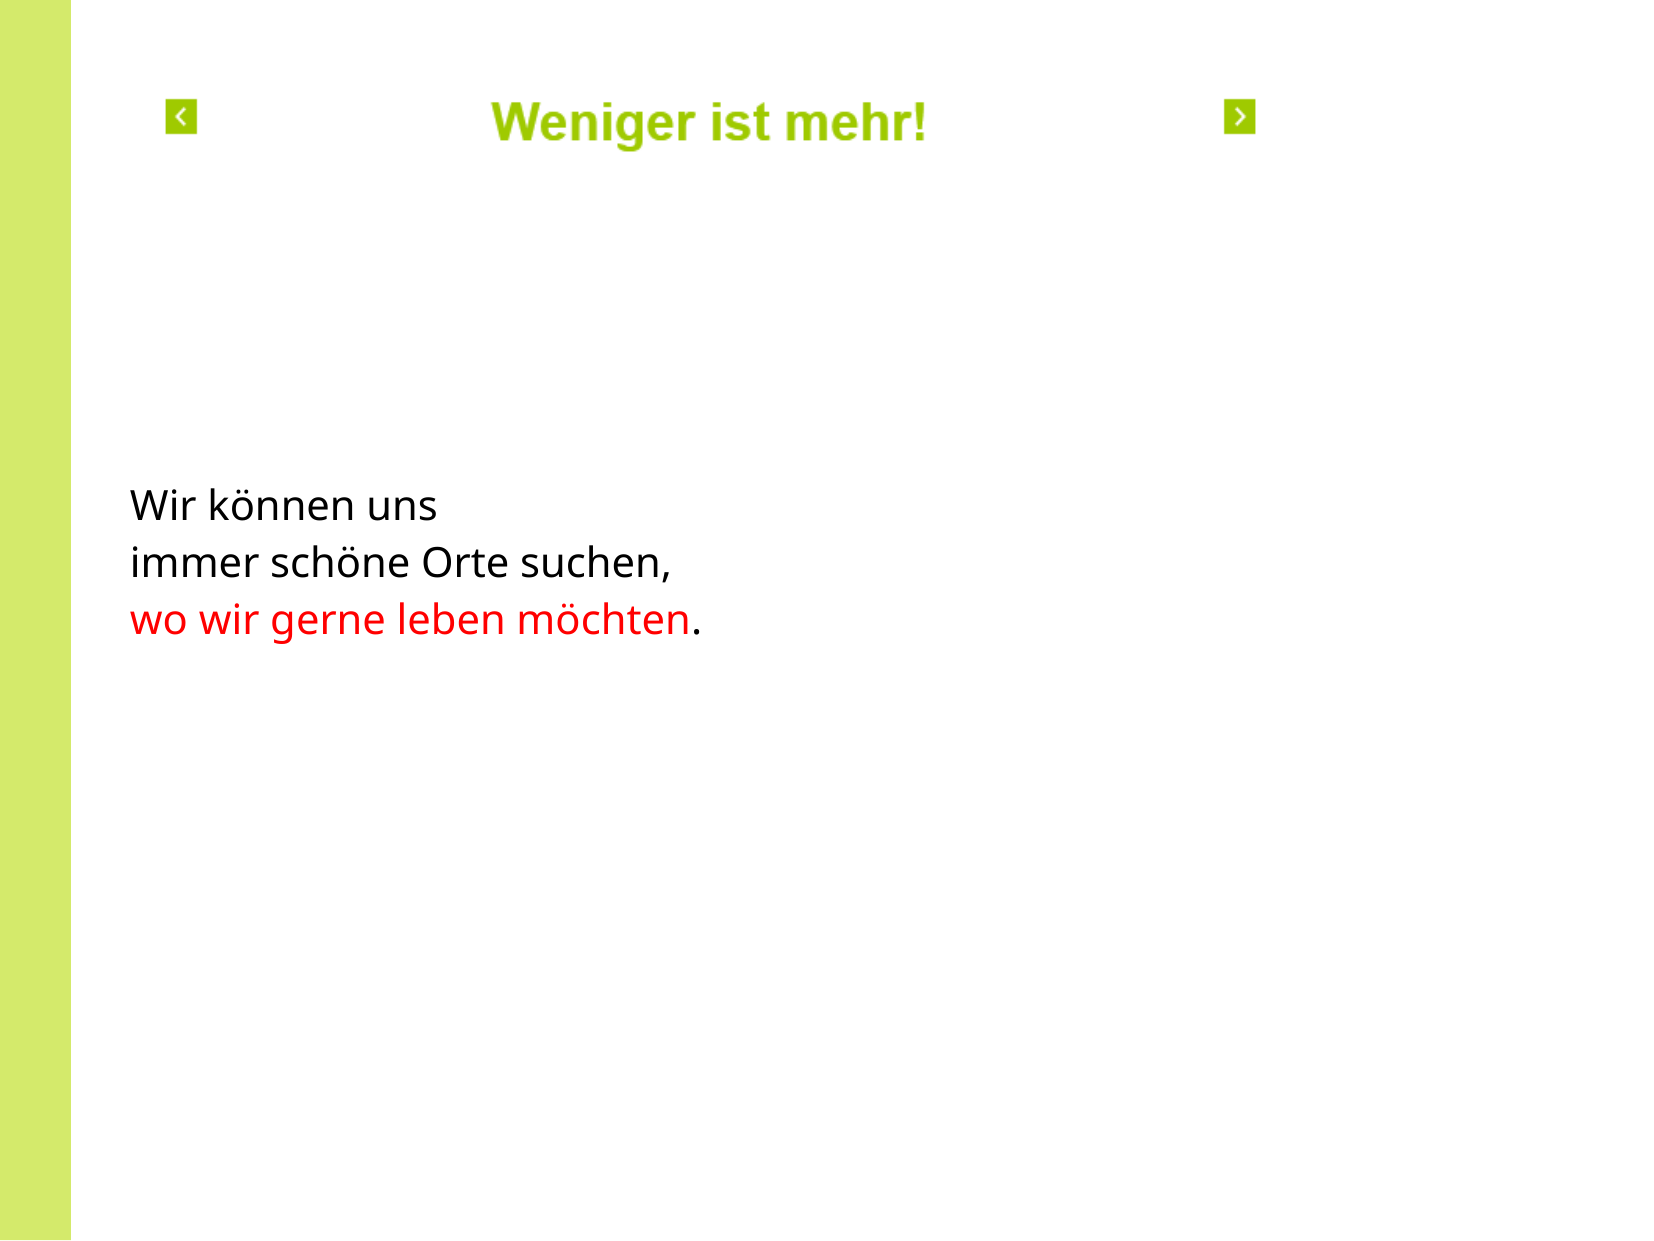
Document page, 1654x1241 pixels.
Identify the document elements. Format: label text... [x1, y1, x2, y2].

title Wir können uns immer schöne Orte suchen, wo wir gerne leben möchten. [129, 0, 851, 1241]
picture [155, 74, 1276, 166]
text_box [0, 0, 71, 1241]
